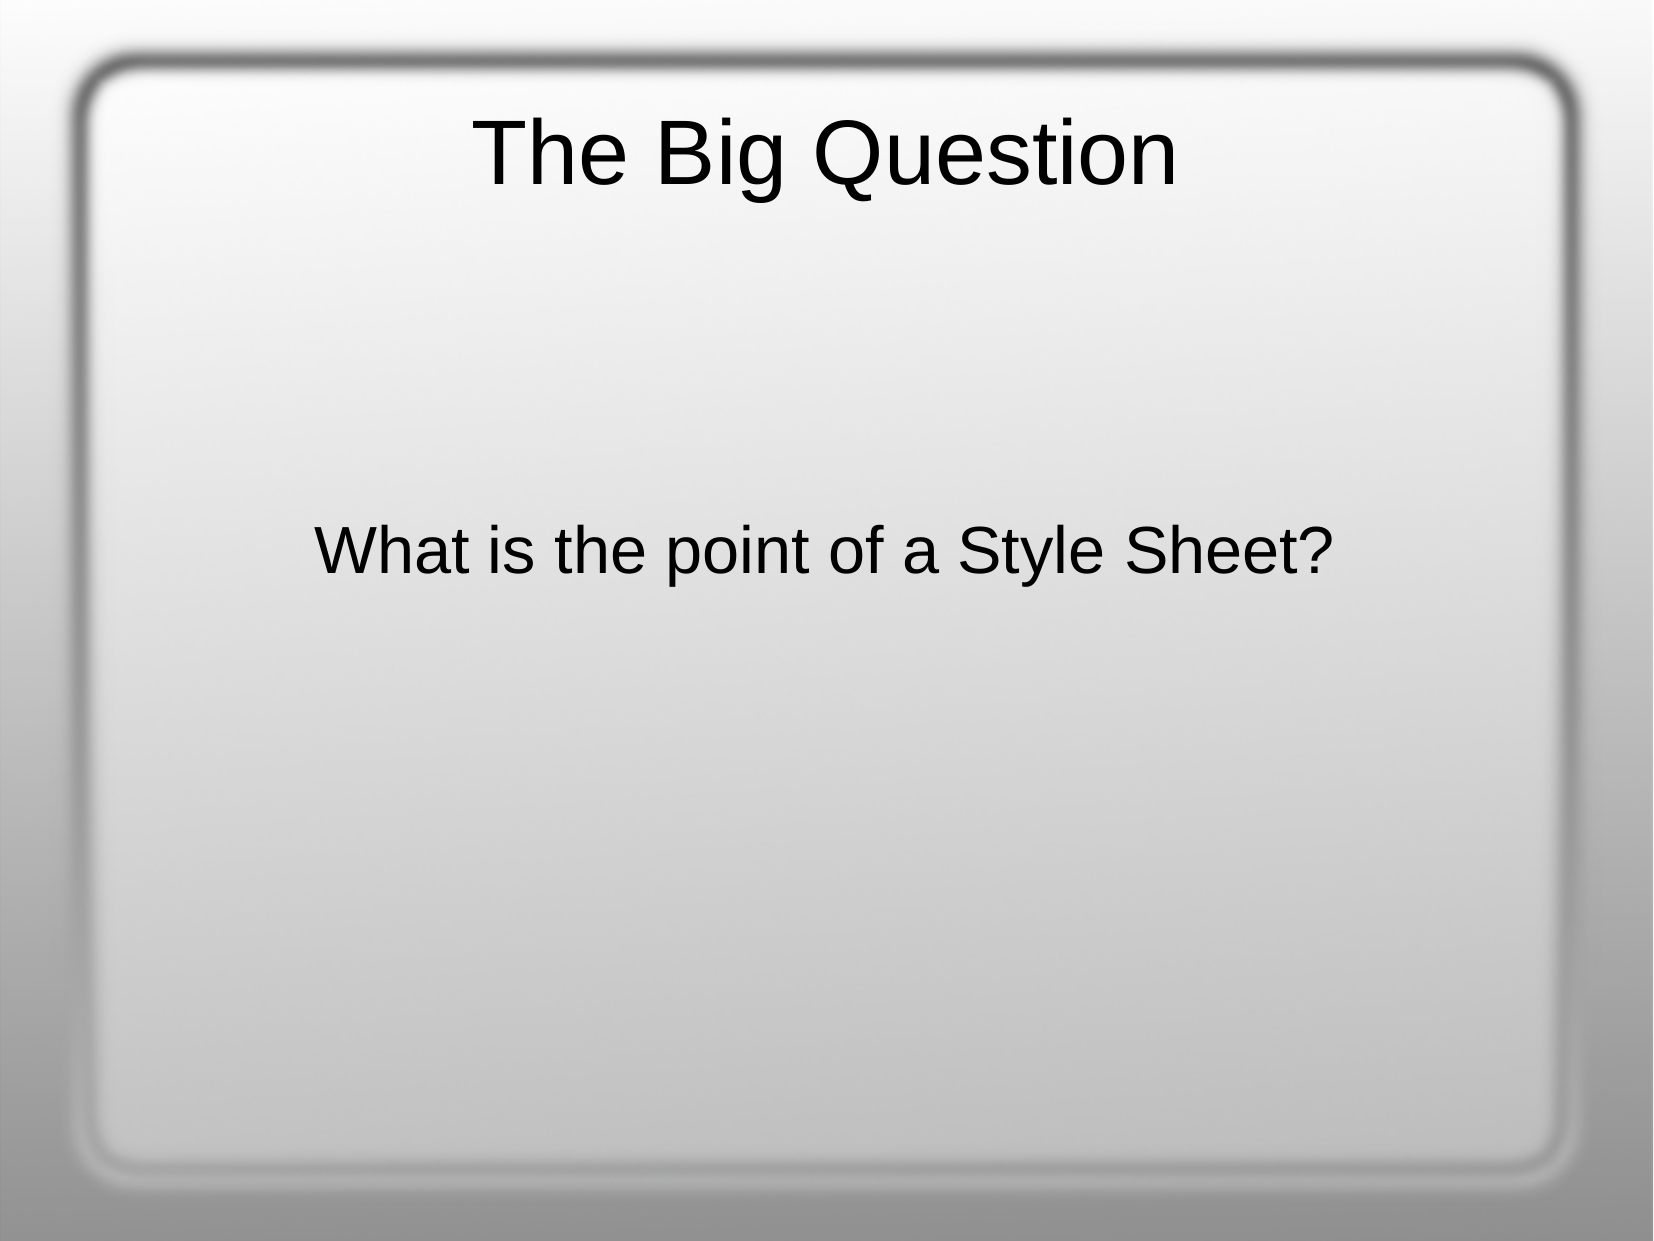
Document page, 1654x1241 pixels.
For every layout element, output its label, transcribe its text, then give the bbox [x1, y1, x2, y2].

picture [0, 0, 1654, 1241]
subtitle What is the point of a Style Sheet? [112, 297, 1538, 1102]
title The Big Question [82, 56, 1571, 250]
